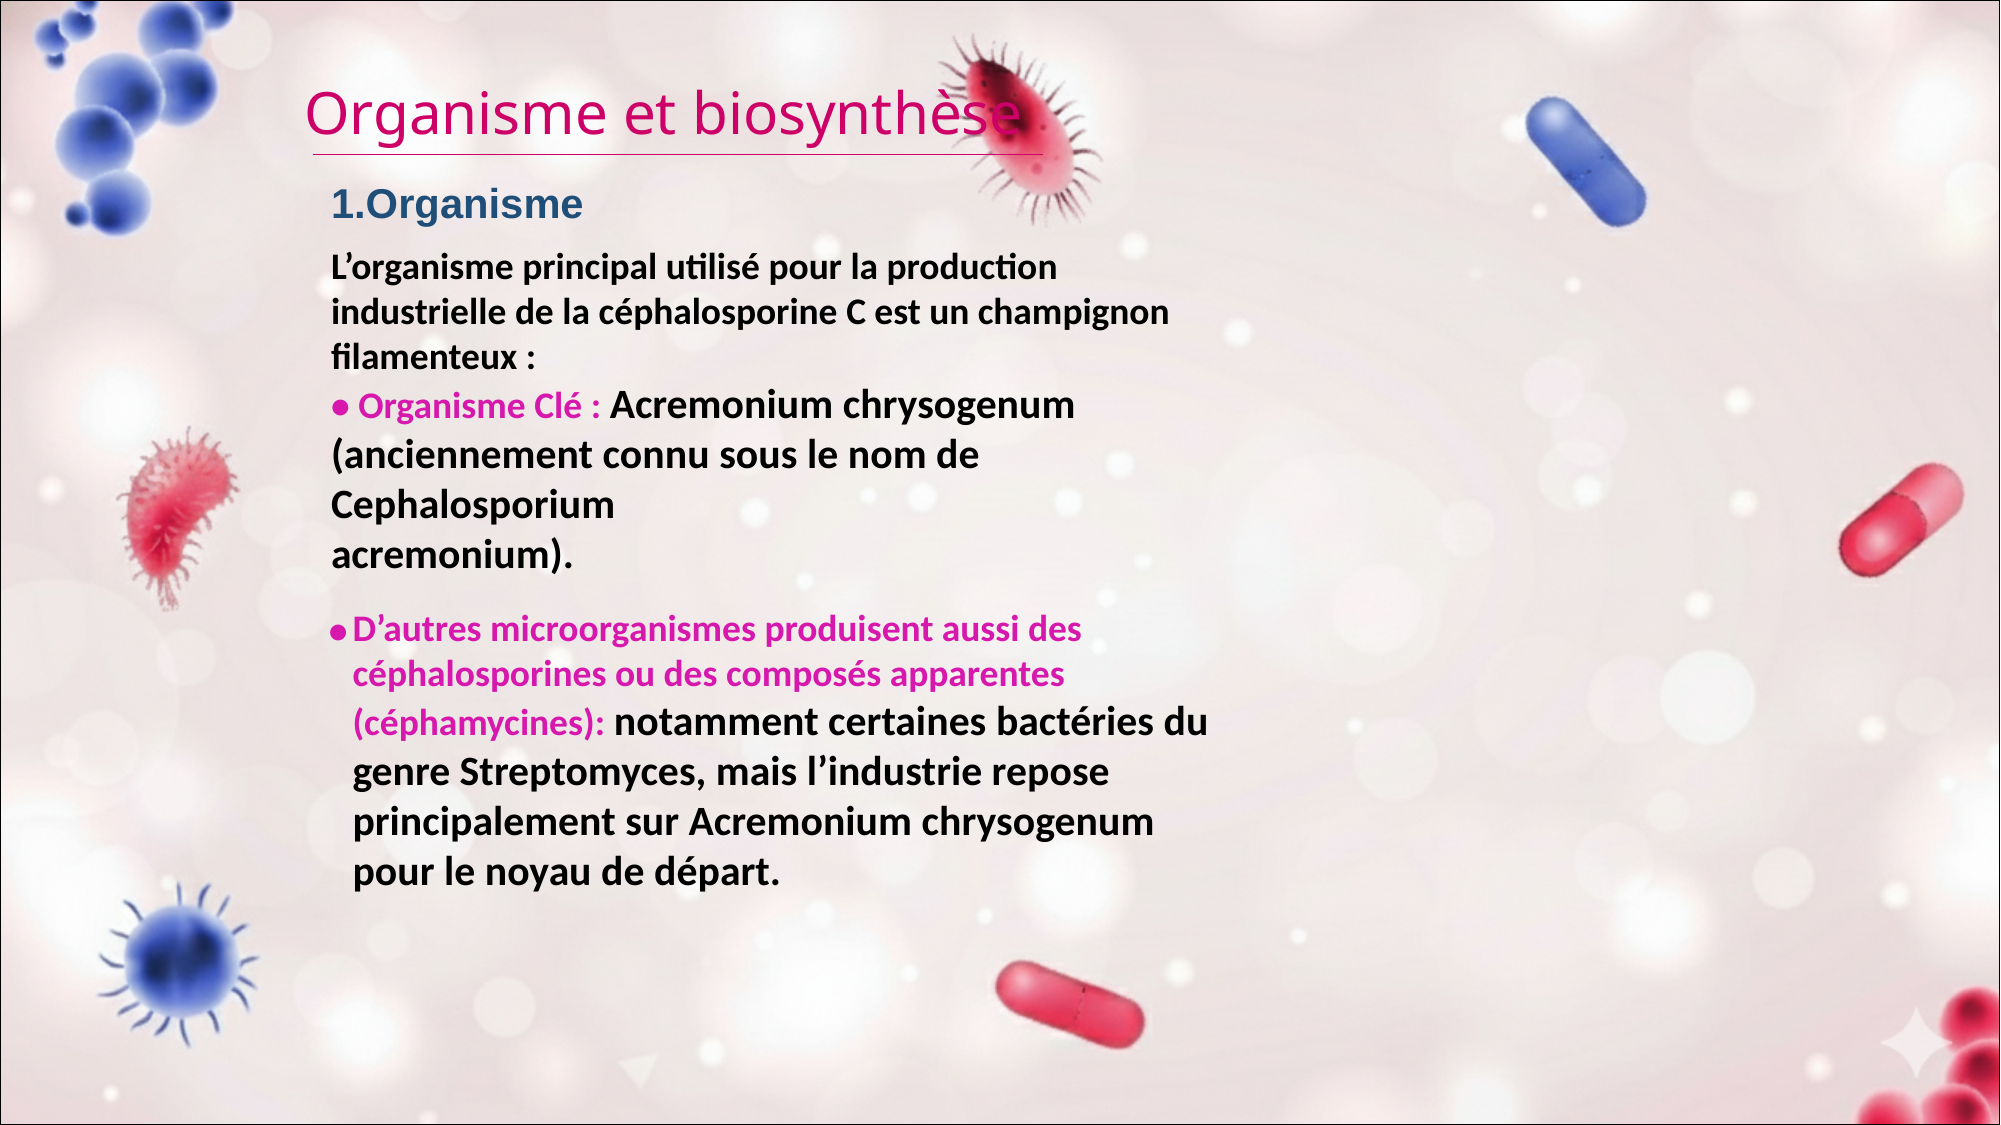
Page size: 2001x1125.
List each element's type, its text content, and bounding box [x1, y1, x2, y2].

picture [0, 0, 2000, 1125]
text_box L’organisme principal utilisé pour la production industrielle de la céphalosporine C est un champignon filamenteux : • Organisme Clé : Acremonium chrysogenum (anciennement connu sous le nom de Cephalosporium acremonium). [316, 234, 1247, 585]
text_box • [314, 599, 519, 659]
text_box Organisme et biosynthèse [289, 68, 1111, 154]
text_box 1.Organisme [316, 169, 615, 234]
text_box D’autres microorganismes produisent aussi des céphalosporines ou des composés apparentes (céphamycines): notamment certaines bactéries du genre Streptomyces, mais l’industrie repose principalement sur Acremonium chrysogenum pour le noyau de départ. [337, 596, 1225, 902]
